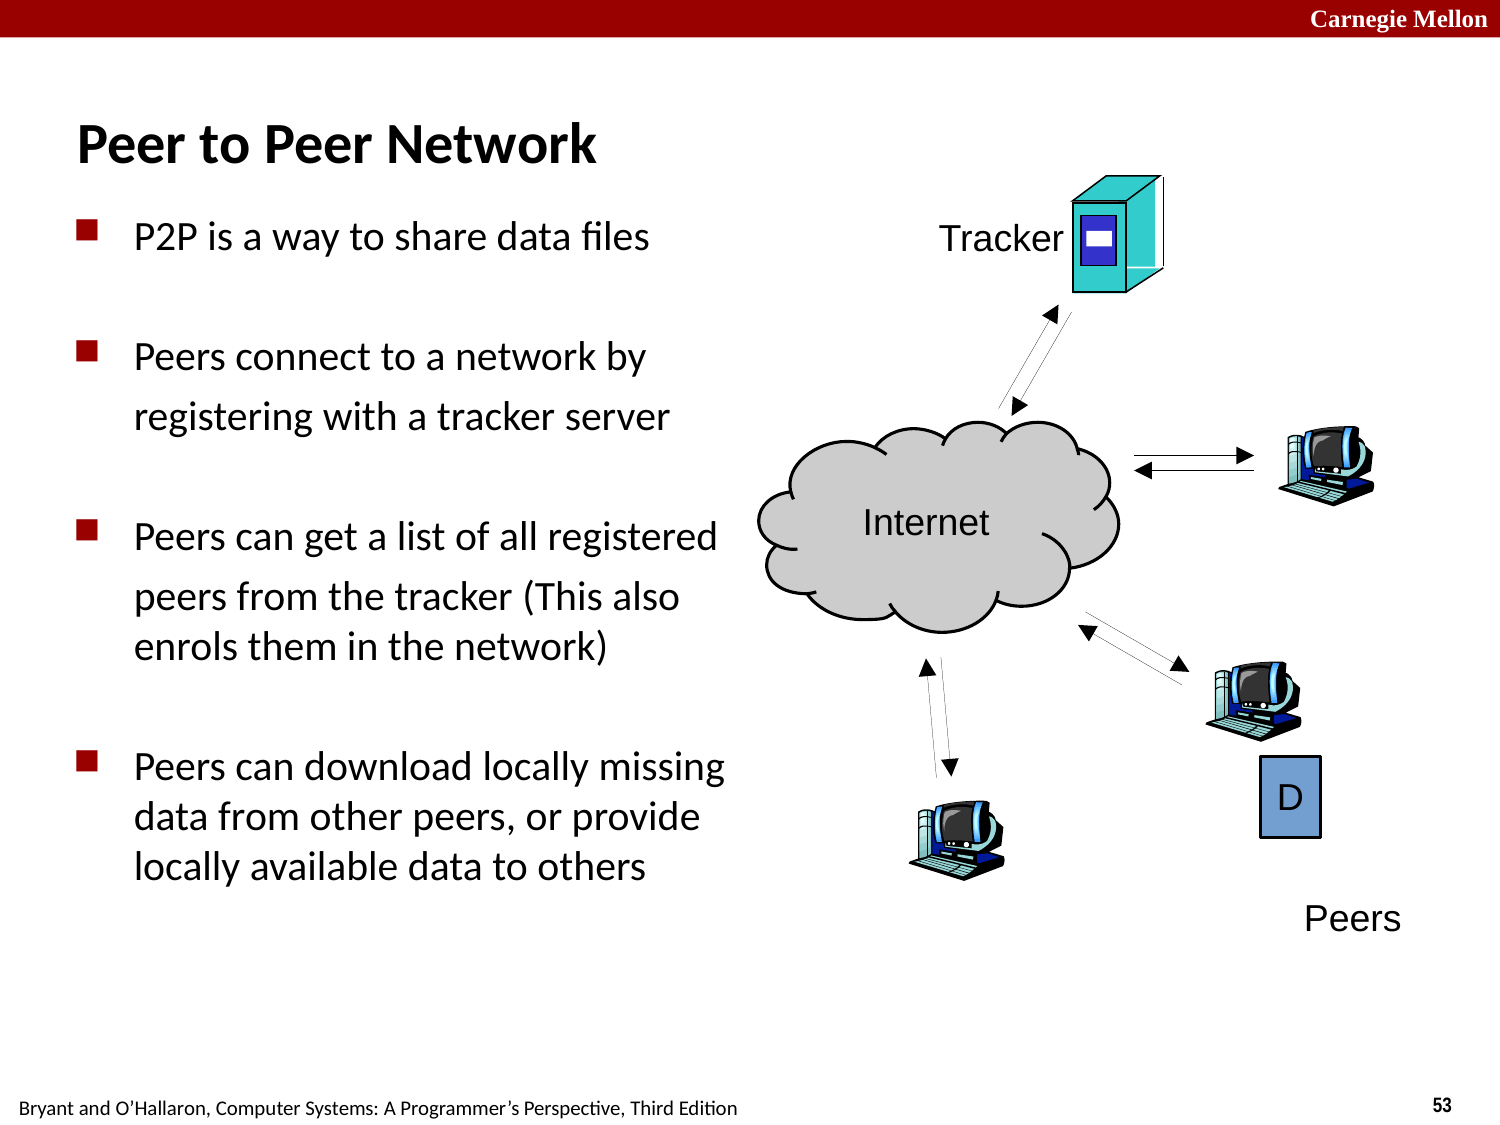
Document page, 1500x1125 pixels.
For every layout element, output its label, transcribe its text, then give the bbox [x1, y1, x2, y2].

list P2P is a way to share data files Peers connect to a network by registering with a tracker server Peers can get a list of all registered peers from the tracker (This also enrols them in the network) Peers can download locally missing data from other peers, or provide locally available data to others [62, 201, 1358, 637]
text_box Peers [1247, 880, 1458, 956]
text_box [1073, 175, 1160, 201]
chart [1358, 425, 1376, 507]
title Peer to Peer Network [62, 93, 1297, 188]
chart [1205, 660, 1303, 742]
text_box D [1260, 756, 1321, 838]
chart [908, 800, 1007, 881]
